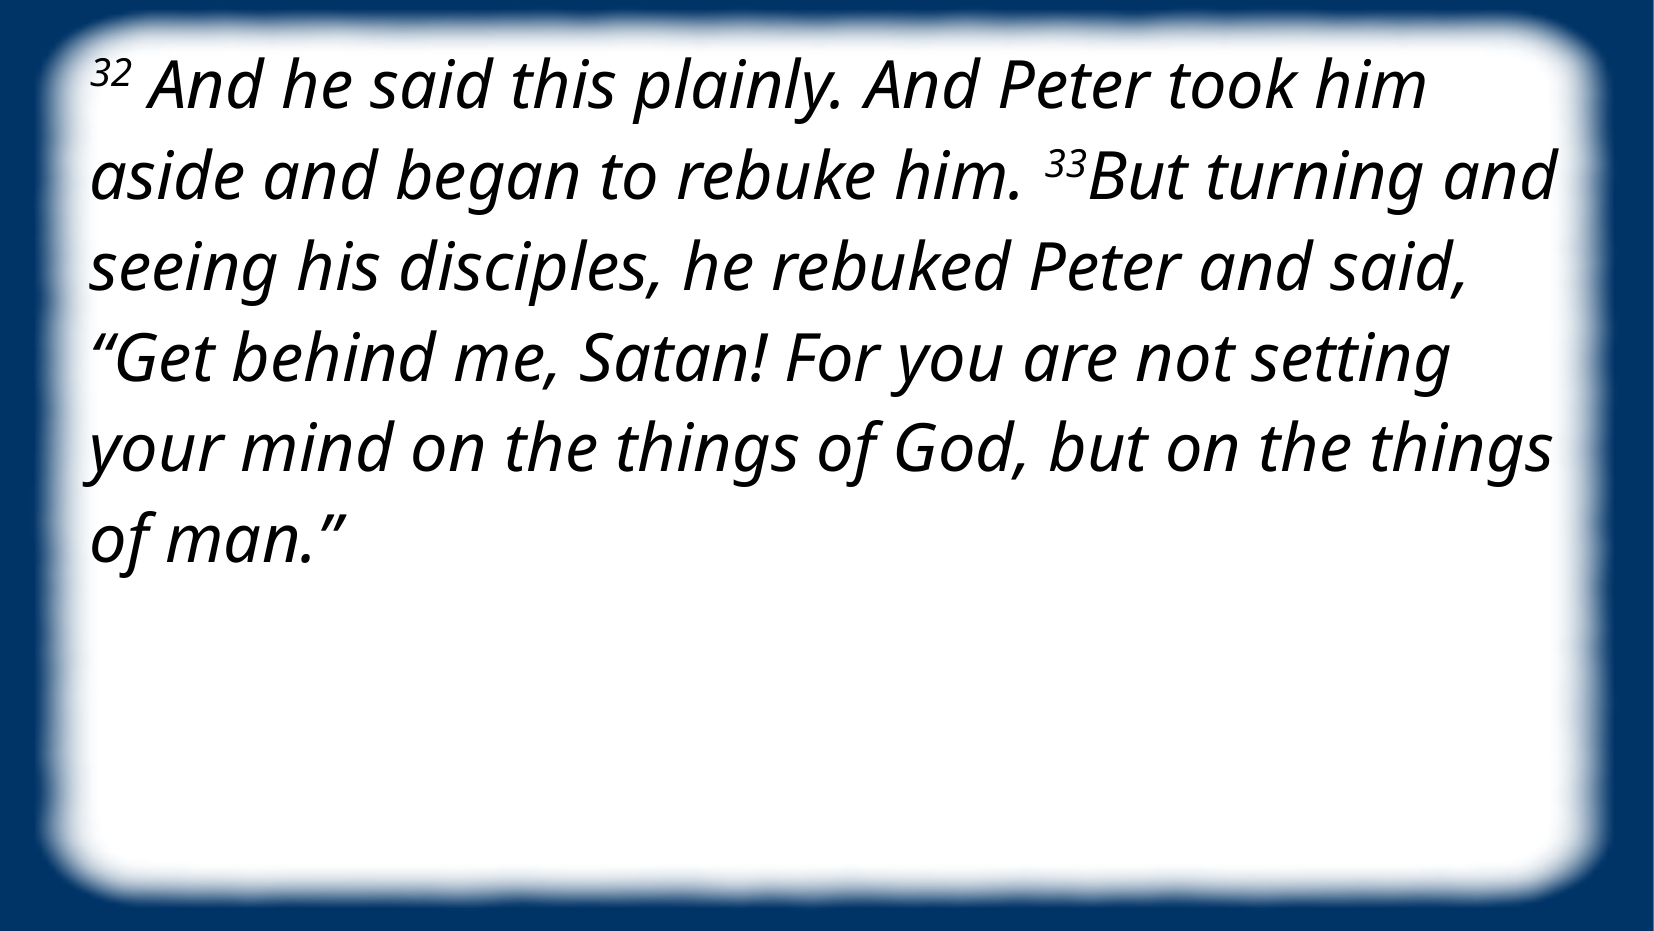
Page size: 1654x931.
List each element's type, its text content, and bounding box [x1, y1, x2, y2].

picture [0, 0, 1654, 931]
text_box 32 And he said this plainly. And Peter took him aside and began to rebuke him. 33But turning and seeing his disciples, he rebuked Peter and said, “Get behind me, Satan! For you are not setting your mind on the things of God, but on the things of man.” [75, 30, 1591, 578]
